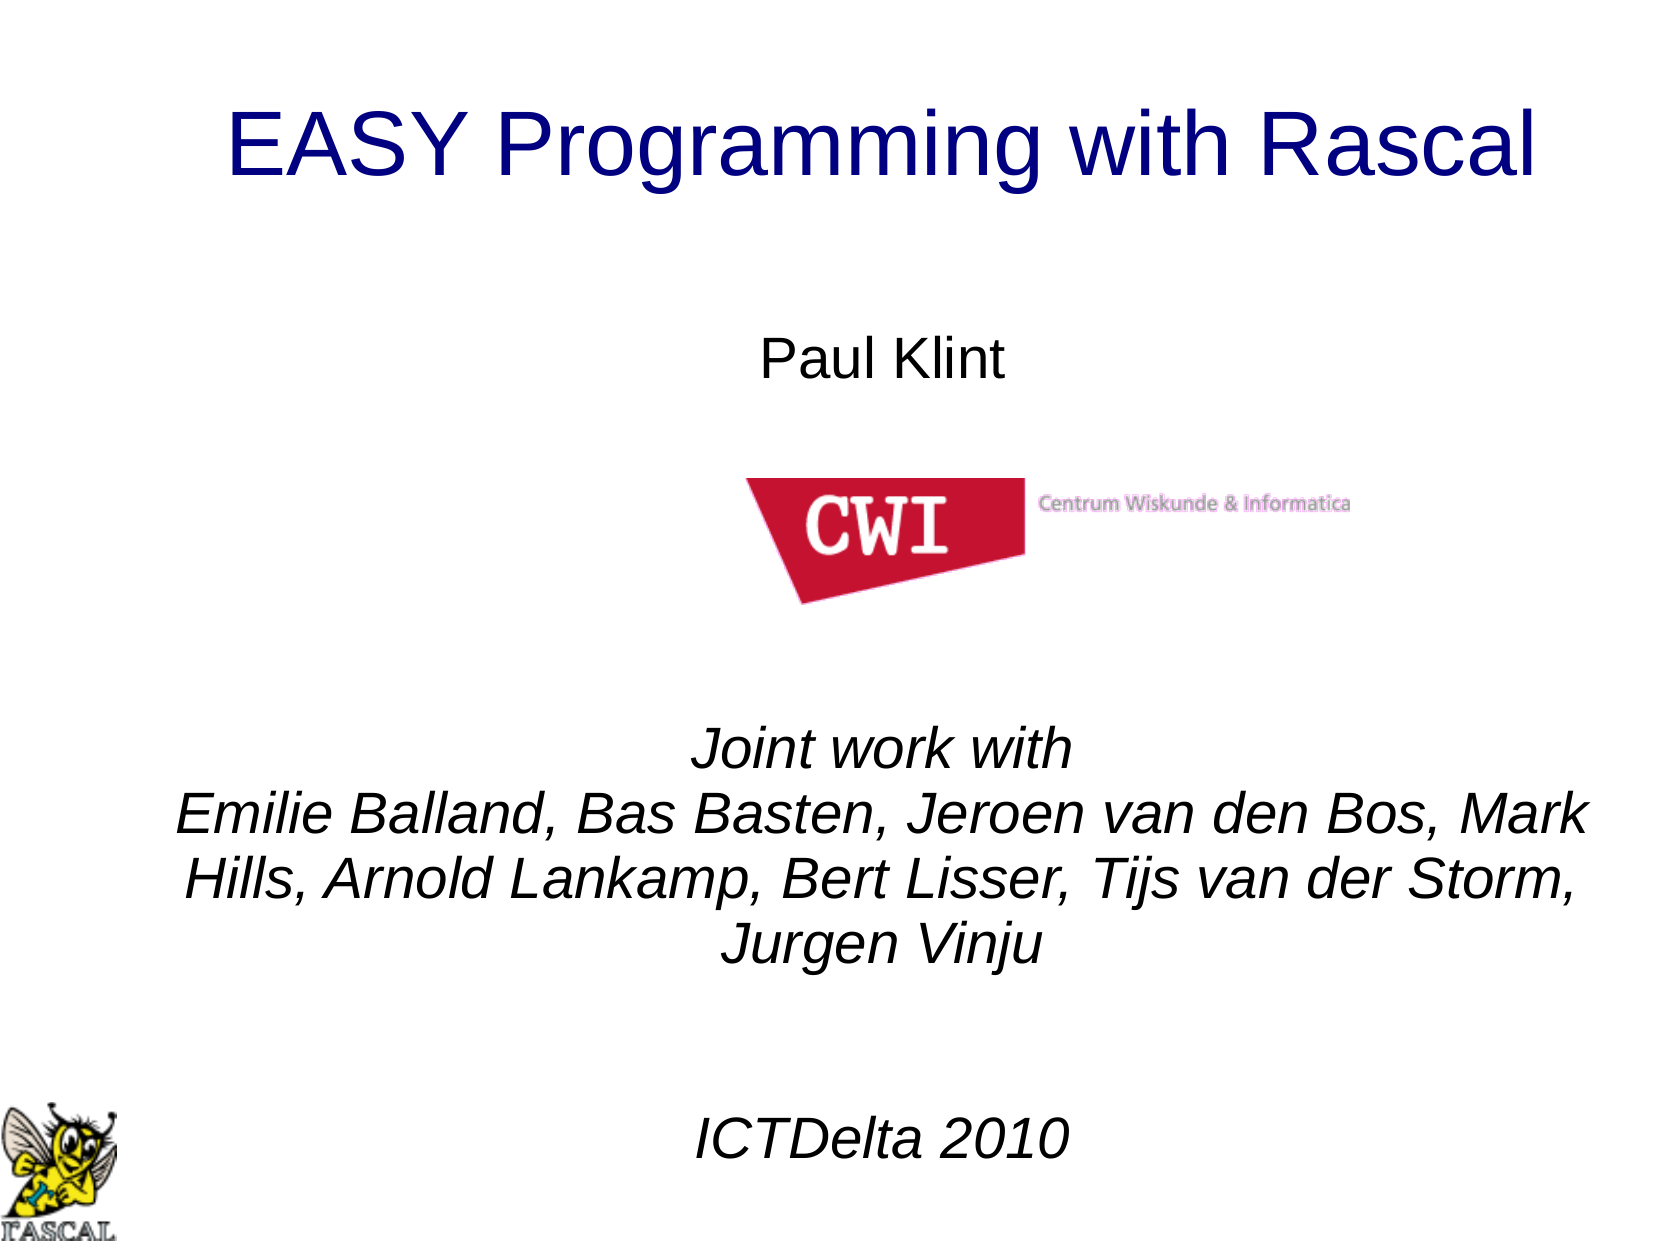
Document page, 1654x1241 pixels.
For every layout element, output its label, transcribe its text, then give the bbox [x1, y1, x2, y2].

title EASY Programming with Rascal Paul Klint Joint work with Emilie Balland, Bas Basten, Jeroen van den Bos, Mark Hills, Arnold Lankamp, Bert Lisser, Tijs van der Storm, Jurgen Vinju ICTDelta 2010 [138, 92, 1627, 1171]
picture [745, 478, 1422, 605]
picture [0, 1102, 117, 1241]
